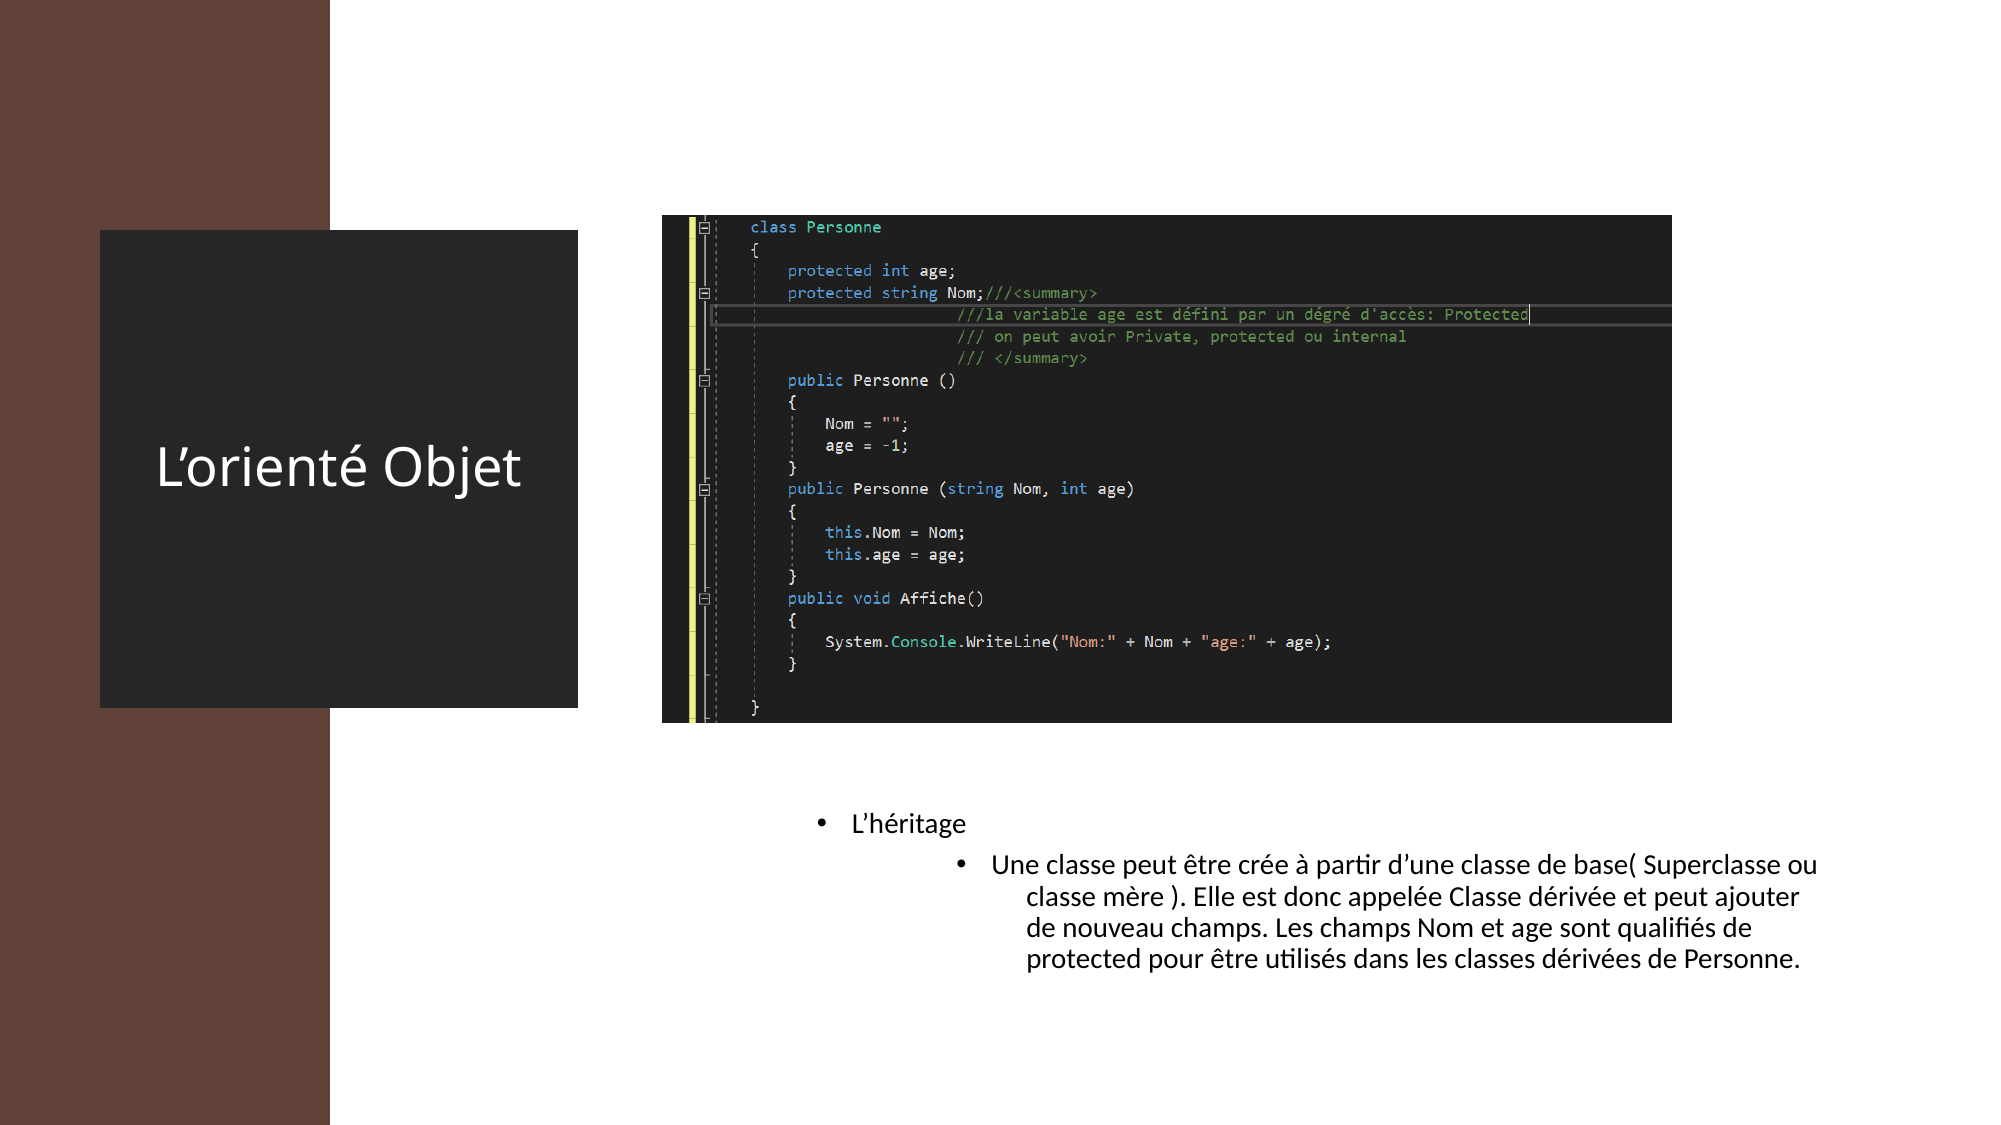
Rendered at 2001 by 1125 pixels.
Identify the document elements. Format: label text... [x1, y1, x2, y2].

text_box [0, 0, 330, 1125]
title L’orienté Objet [113, 243, 564, 694]
list L’héritage Une classe peut être crée à partir d’une classe de base( Superclasse ou classe mère ). Elle est donc appelée Classe dérivée et peut ajouter de nouveau champs. Les champs Nom et age sont qualifiés de protected pour être utilisés dans les classes dérivées de Personne. [662, 801, 1842, 1014]
picture [662, 215, 1672, 723]
